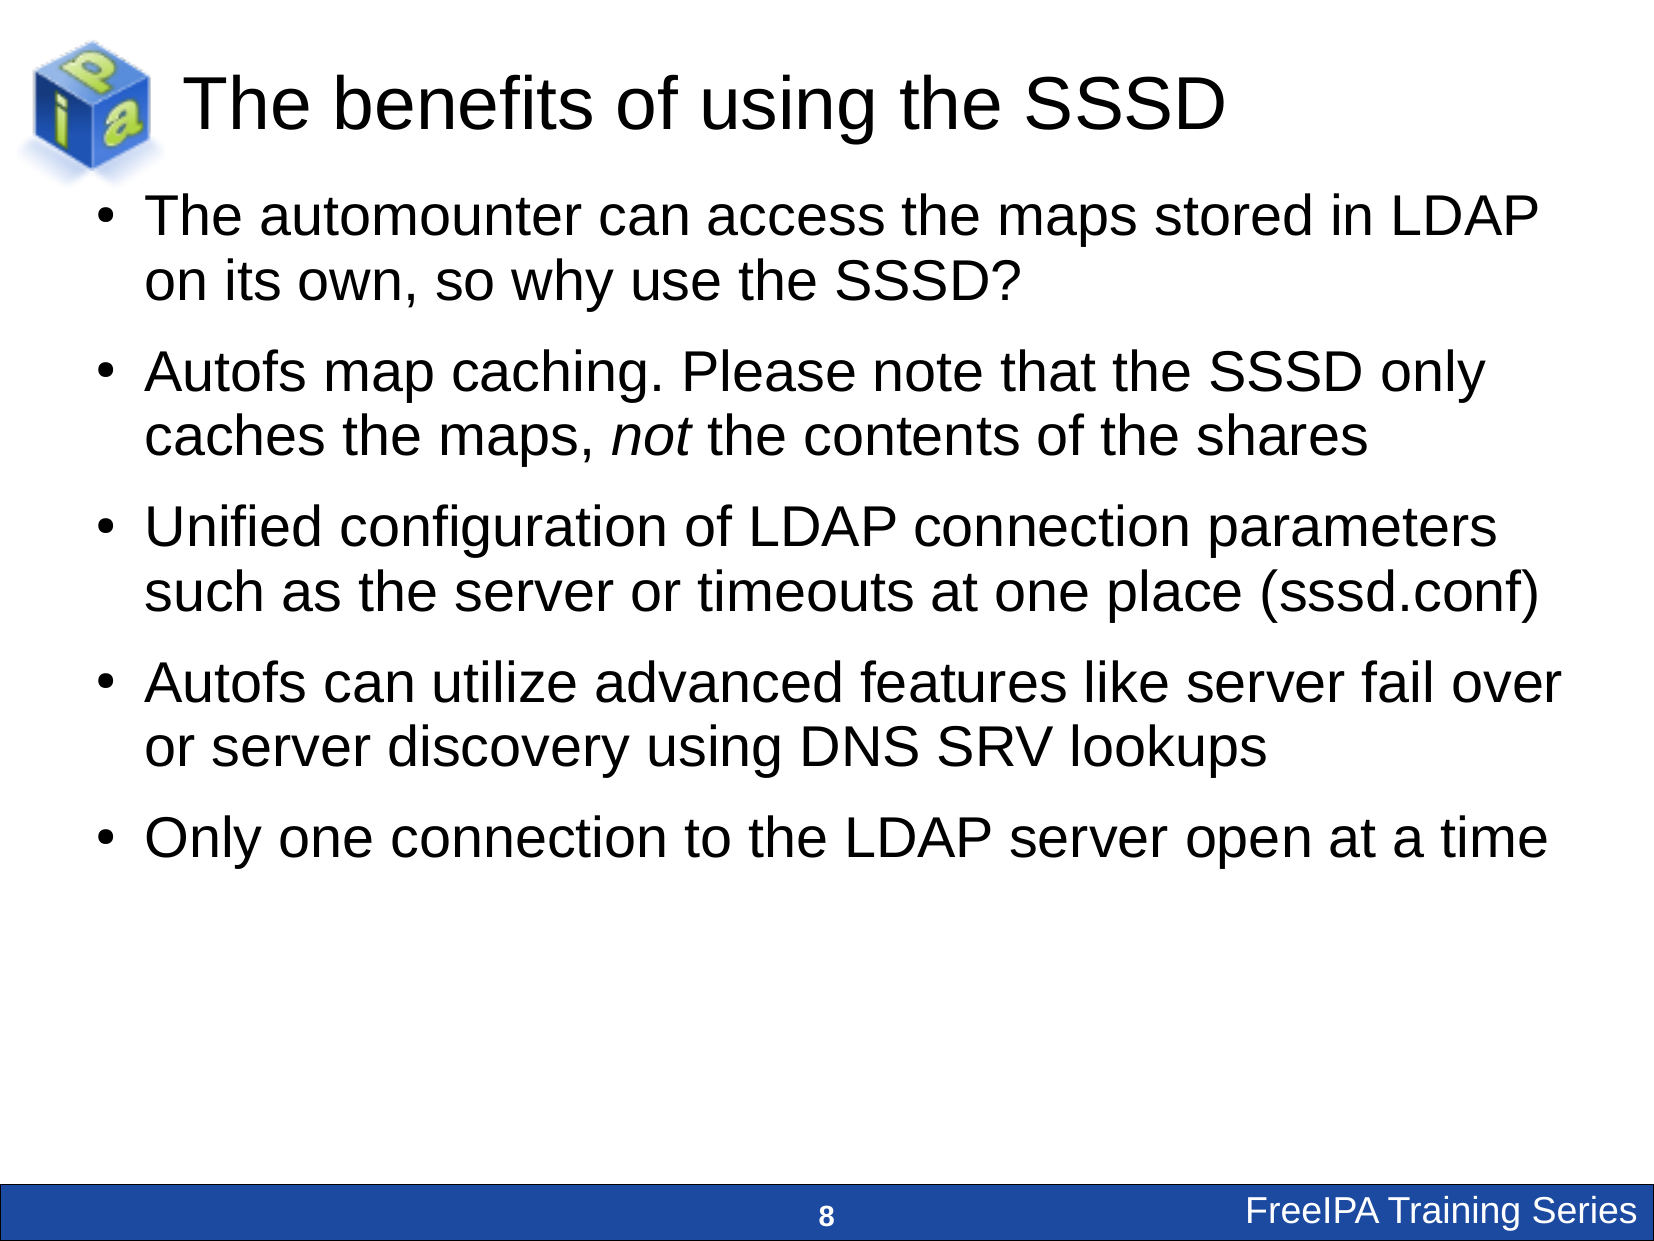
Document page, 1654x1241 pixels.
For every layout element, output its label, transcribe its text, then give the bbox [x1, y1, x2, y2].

list The automounter can access the maps stored in LDAP on its own, so why use the SSSD? Autofs map caching. Please note that the SSSD only caches the maps, not the contents of the shares Unified configuration of LDAP connection parameters such as the server or timeouts at one place (sssd.conf) Autofs can utilize advanced features like server fail over or server discovery using DNS SRV lookups Only one connection to the LDAP server open at a time [79, 183, 1568, 1003]
title The benefits of using the SSSD [182, 31, 1579, 177]
picture [17, 34, 165, 193]
